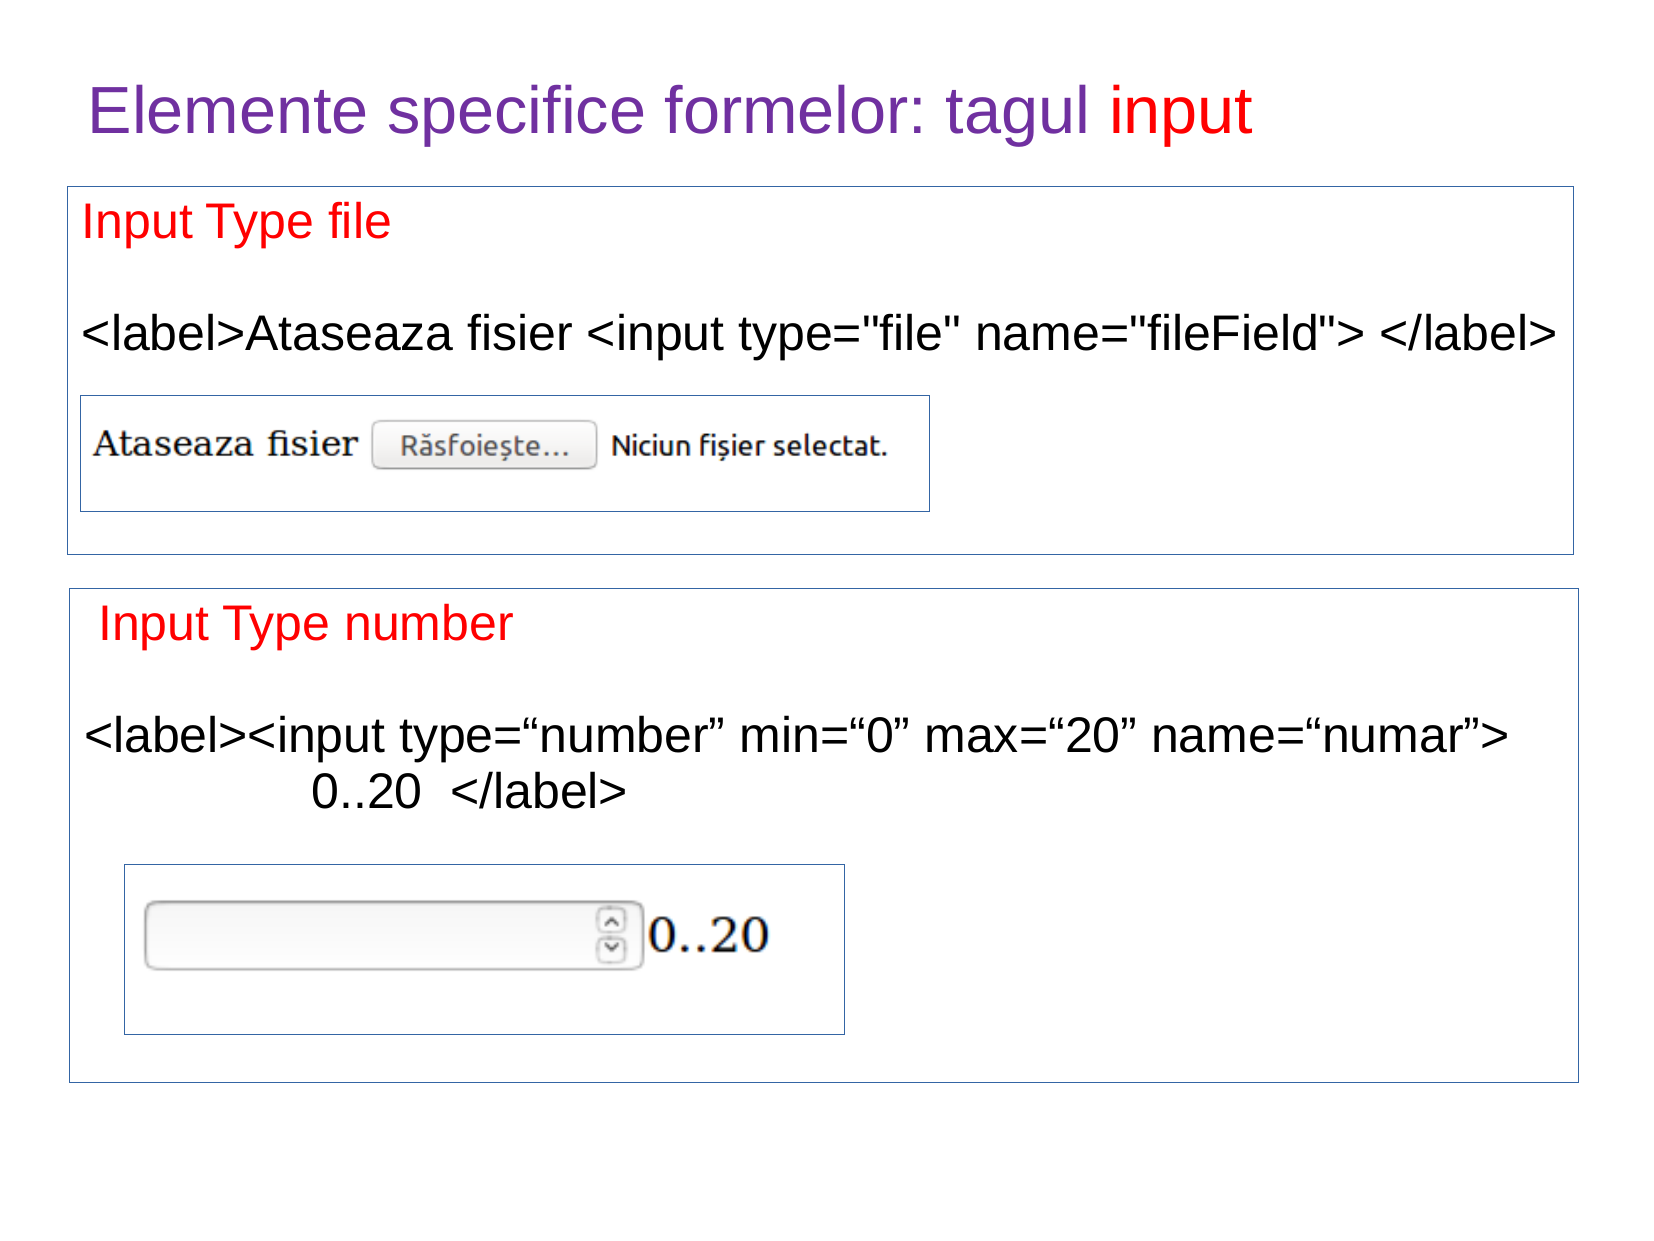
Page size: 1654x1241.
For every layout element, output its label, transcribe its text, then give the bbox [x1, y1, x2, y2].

text_box Input Type file <label>Ataseaza fisier <input type="file" name="fileField"> </label> [67, 186, 1574, 555]
picture [80, 395, 930, 512]
picture [124, 864, 845, 1035]
text_box Input Type number <label><input type=“number” min=“0” max=“20” name=“numar”> 0..20 </label> [69, 588, 1579, 1083]
text_box Elemente specifice formelor: tagul input [72, 65, 1273, 156]
